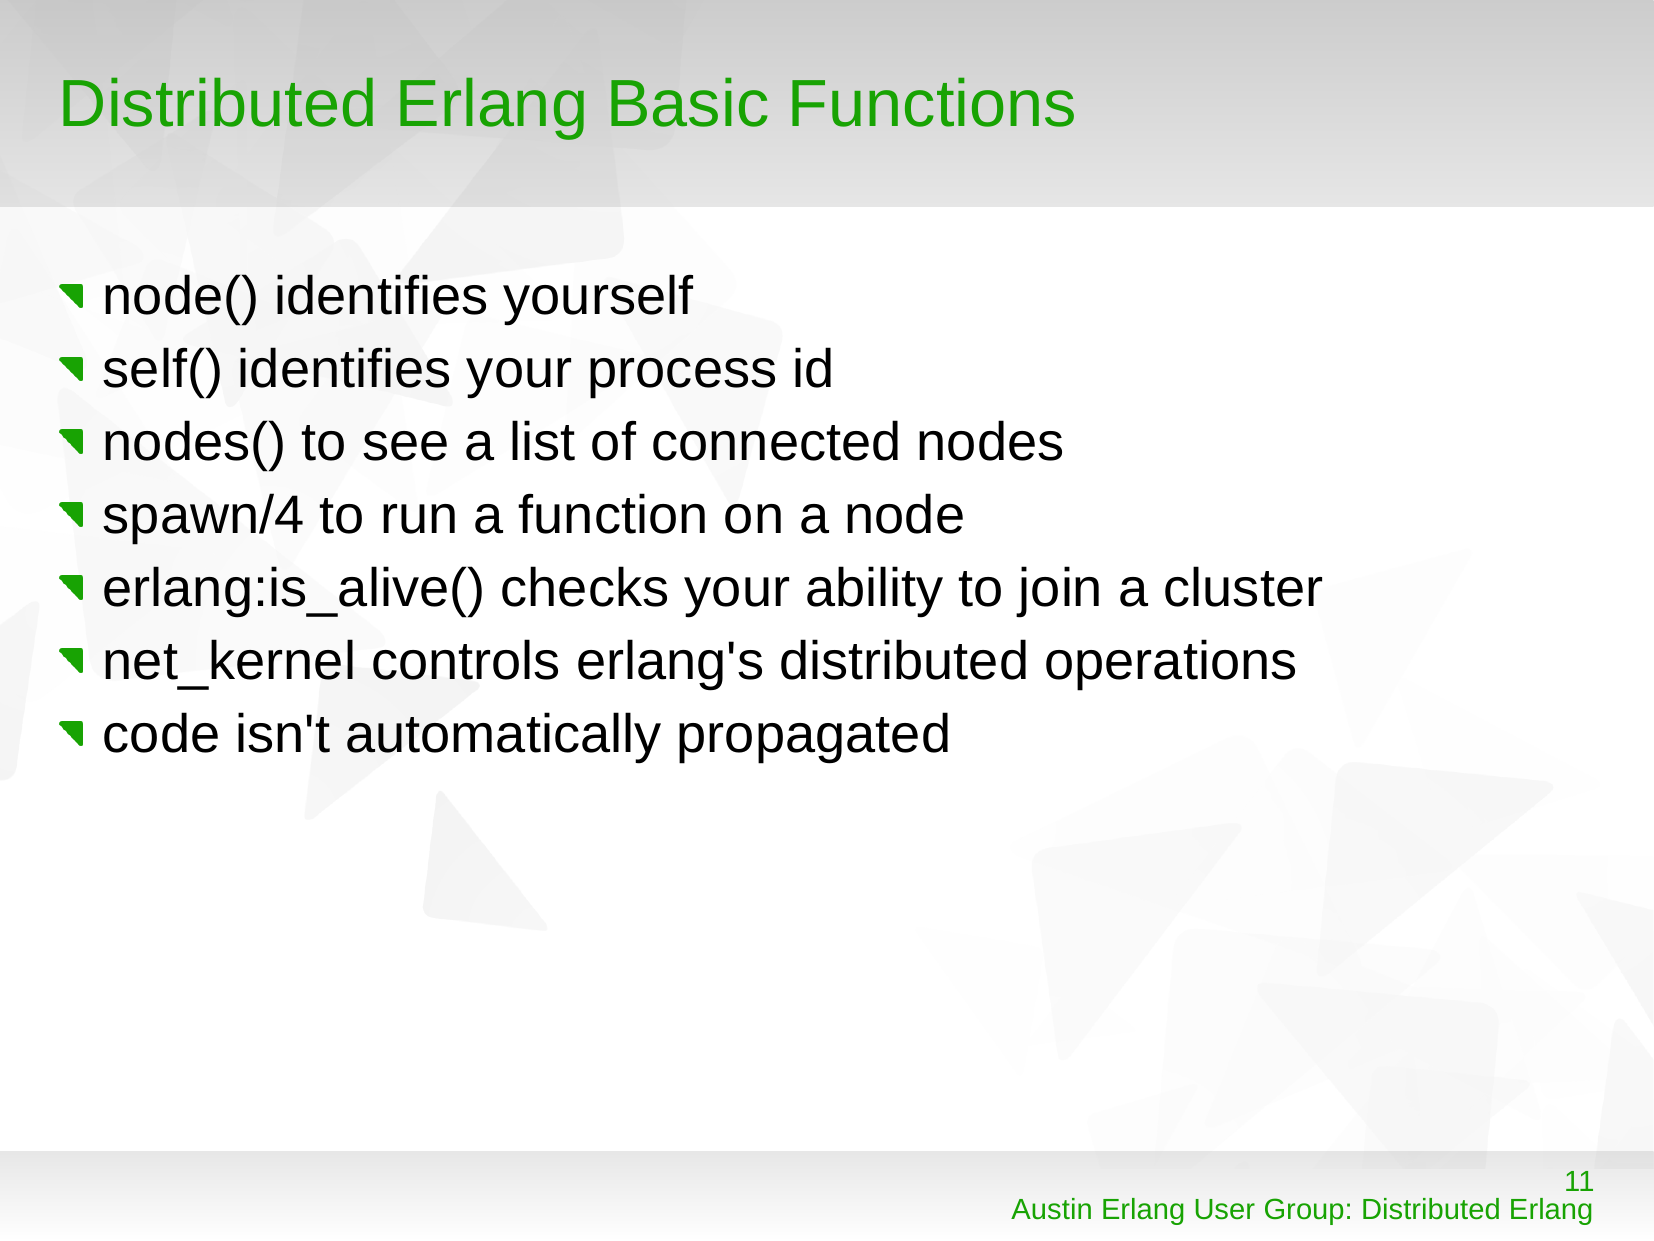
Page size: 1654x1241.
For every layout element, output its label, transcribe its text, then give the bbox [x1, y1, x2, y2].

title Distributed Erlang Basic Functions [59, 29, 1595, 178]
picture [915, 548, 1654, 1169]
picture [0, 0, 783, 931]
list node() identifies yourself self() identifies your process id nodes() to see a list of connected nodes spawn/4 to run a function on a node erlang:is_alive() checks your ability to join a cluster net_kernel controls erlang's distributed operations code isn't automatically propagated [59, 265, 1595, 1114]
